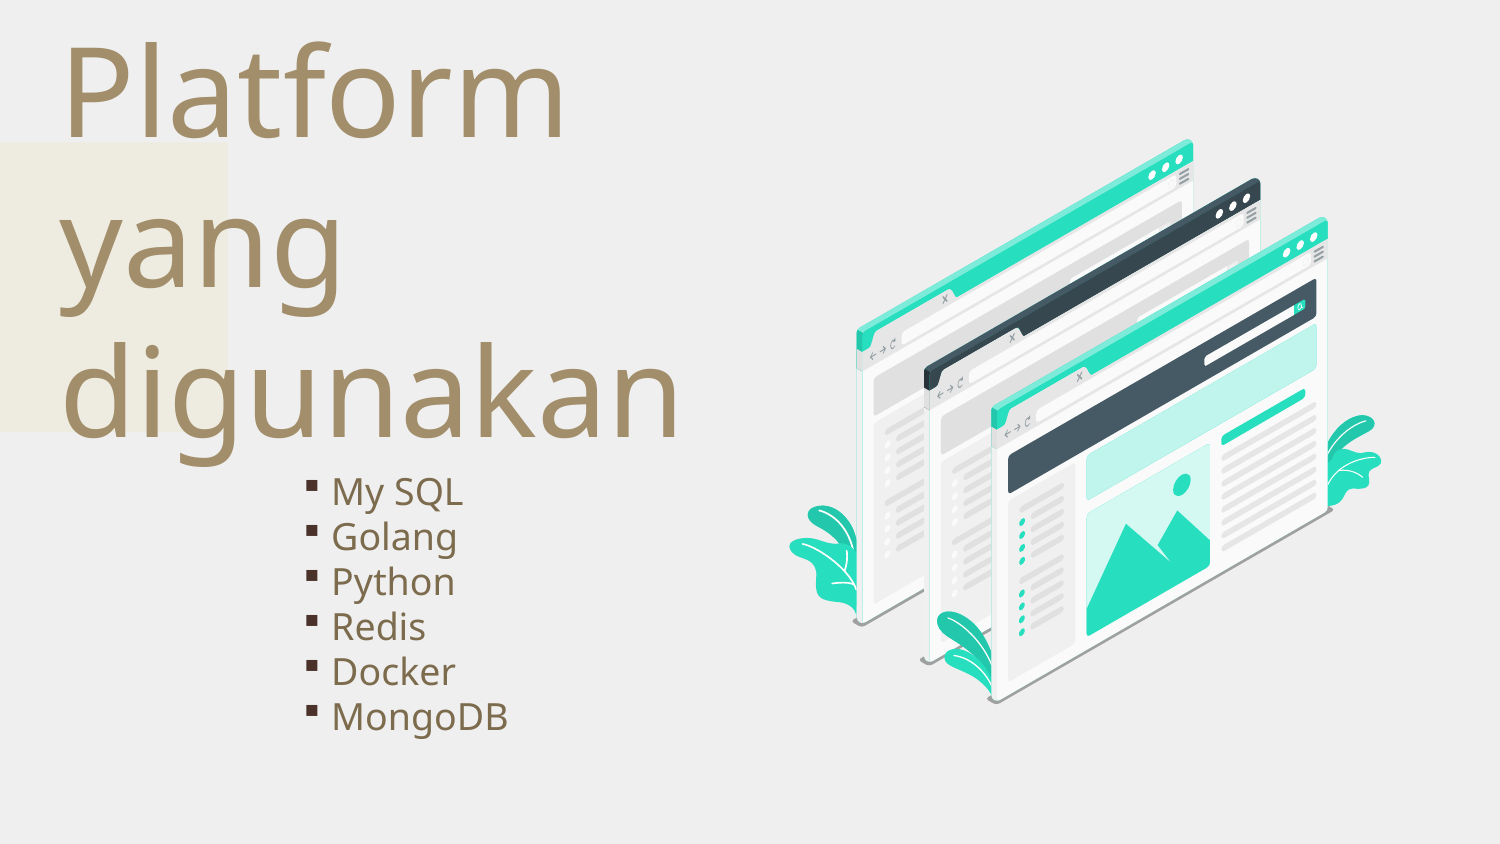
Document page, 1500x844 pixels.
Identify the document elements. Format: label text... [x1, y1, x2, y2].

text_box My SQL Golang Python Redis Docker MongoDB [288, 452, 748, 708]
text_box [789, 139, 1382, 705]
text_box Platform yang digunakan [45, 330, 793, 477]
